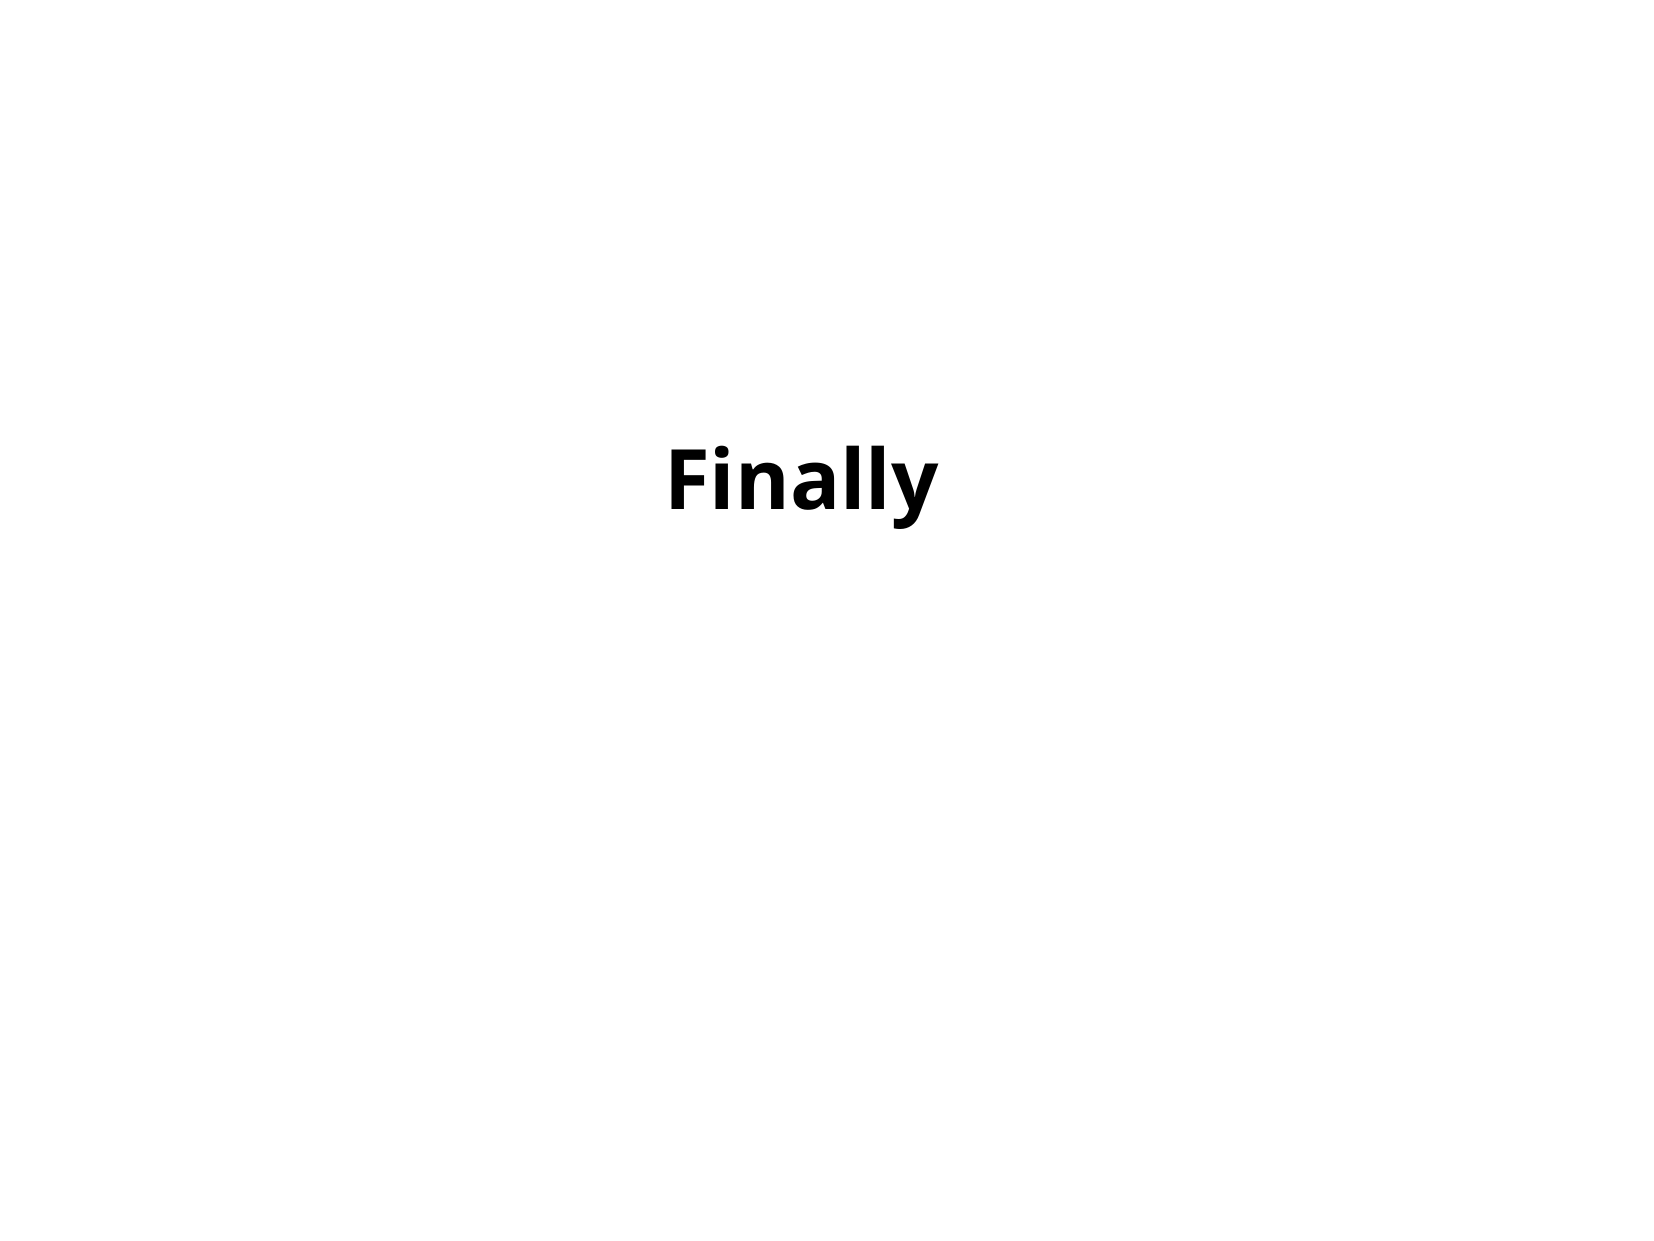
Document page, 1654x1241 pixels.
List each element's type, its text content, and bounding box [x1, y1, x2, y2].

text_box Finally [354, 413, 1329, 543]
